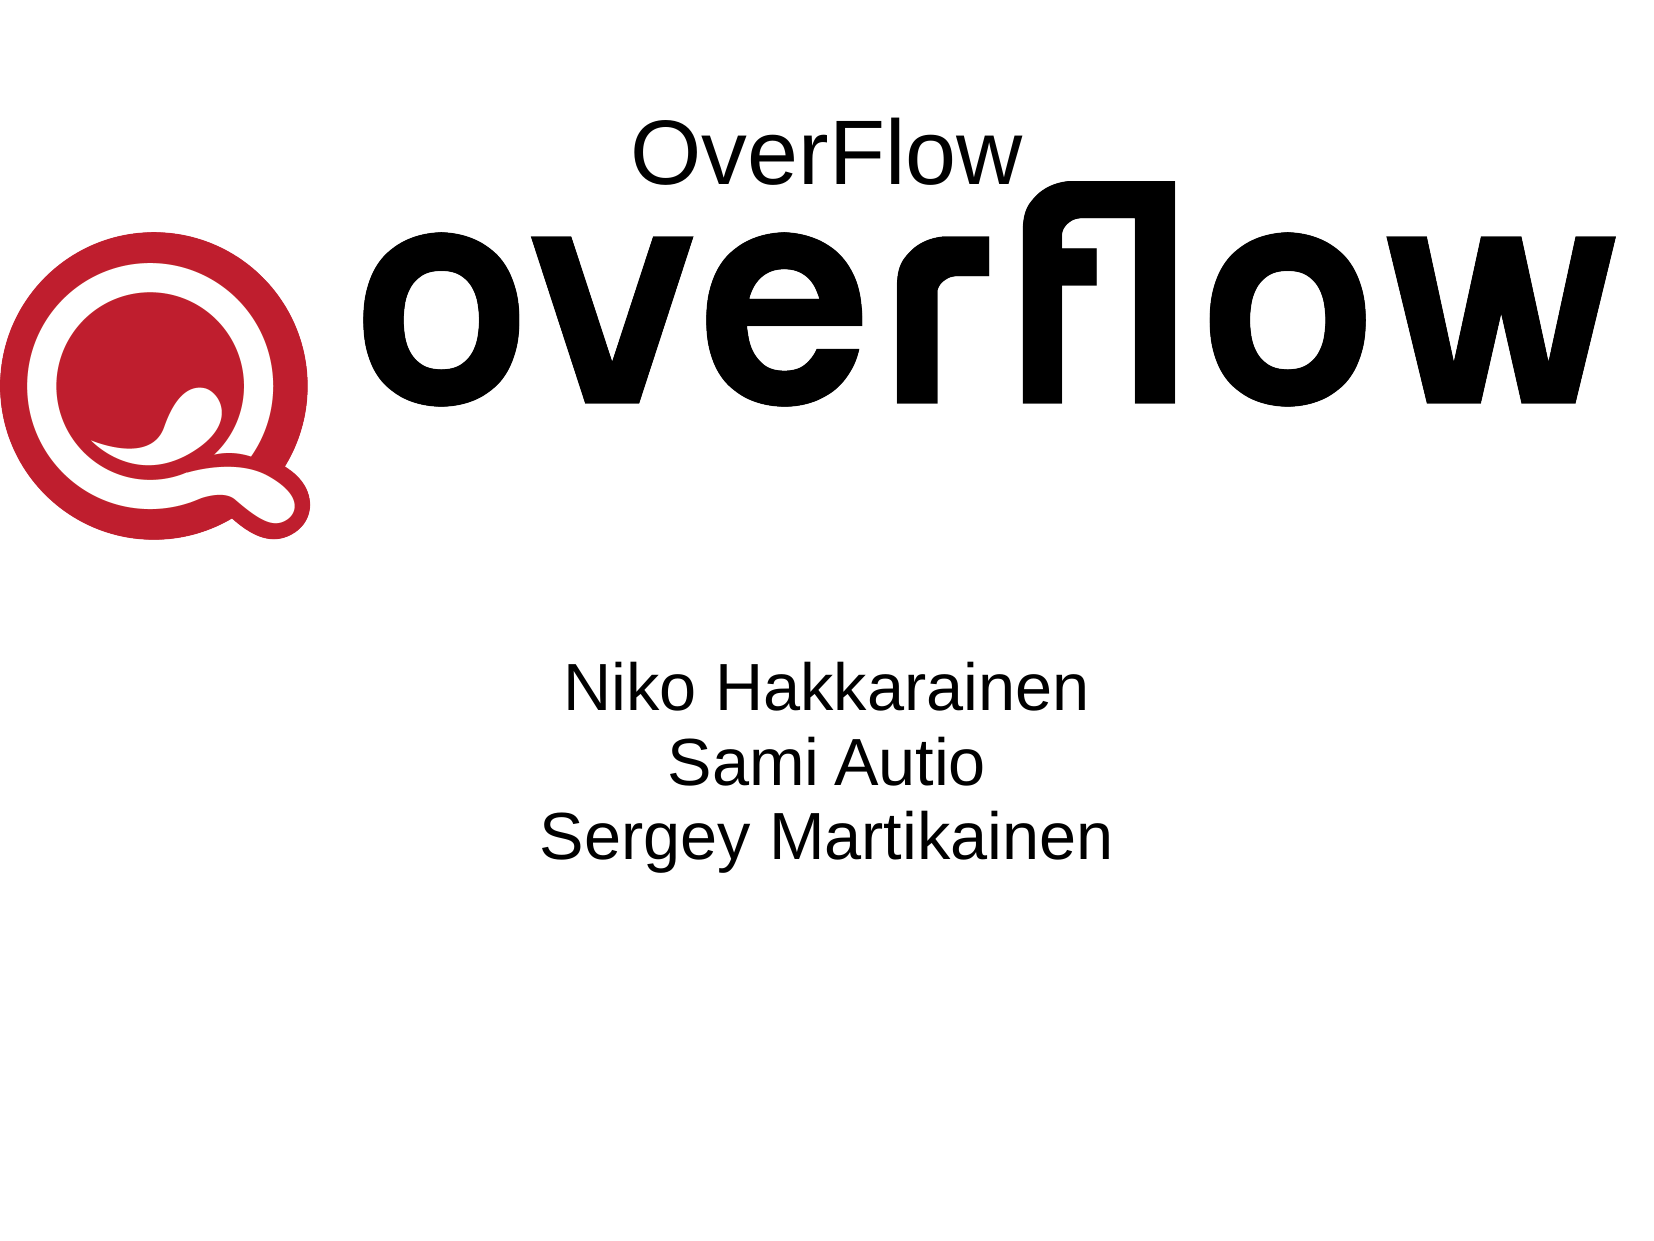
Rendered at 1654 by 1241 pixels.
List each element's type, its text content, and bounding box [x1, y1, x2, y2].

subtitle Niko Hakkarainen Sami Autio Sergey Martikainen [82, 541, 1571, 1010]
picture [0, 181, 1616, 541]
title OverFlow [82, 49, 1571, 181]
